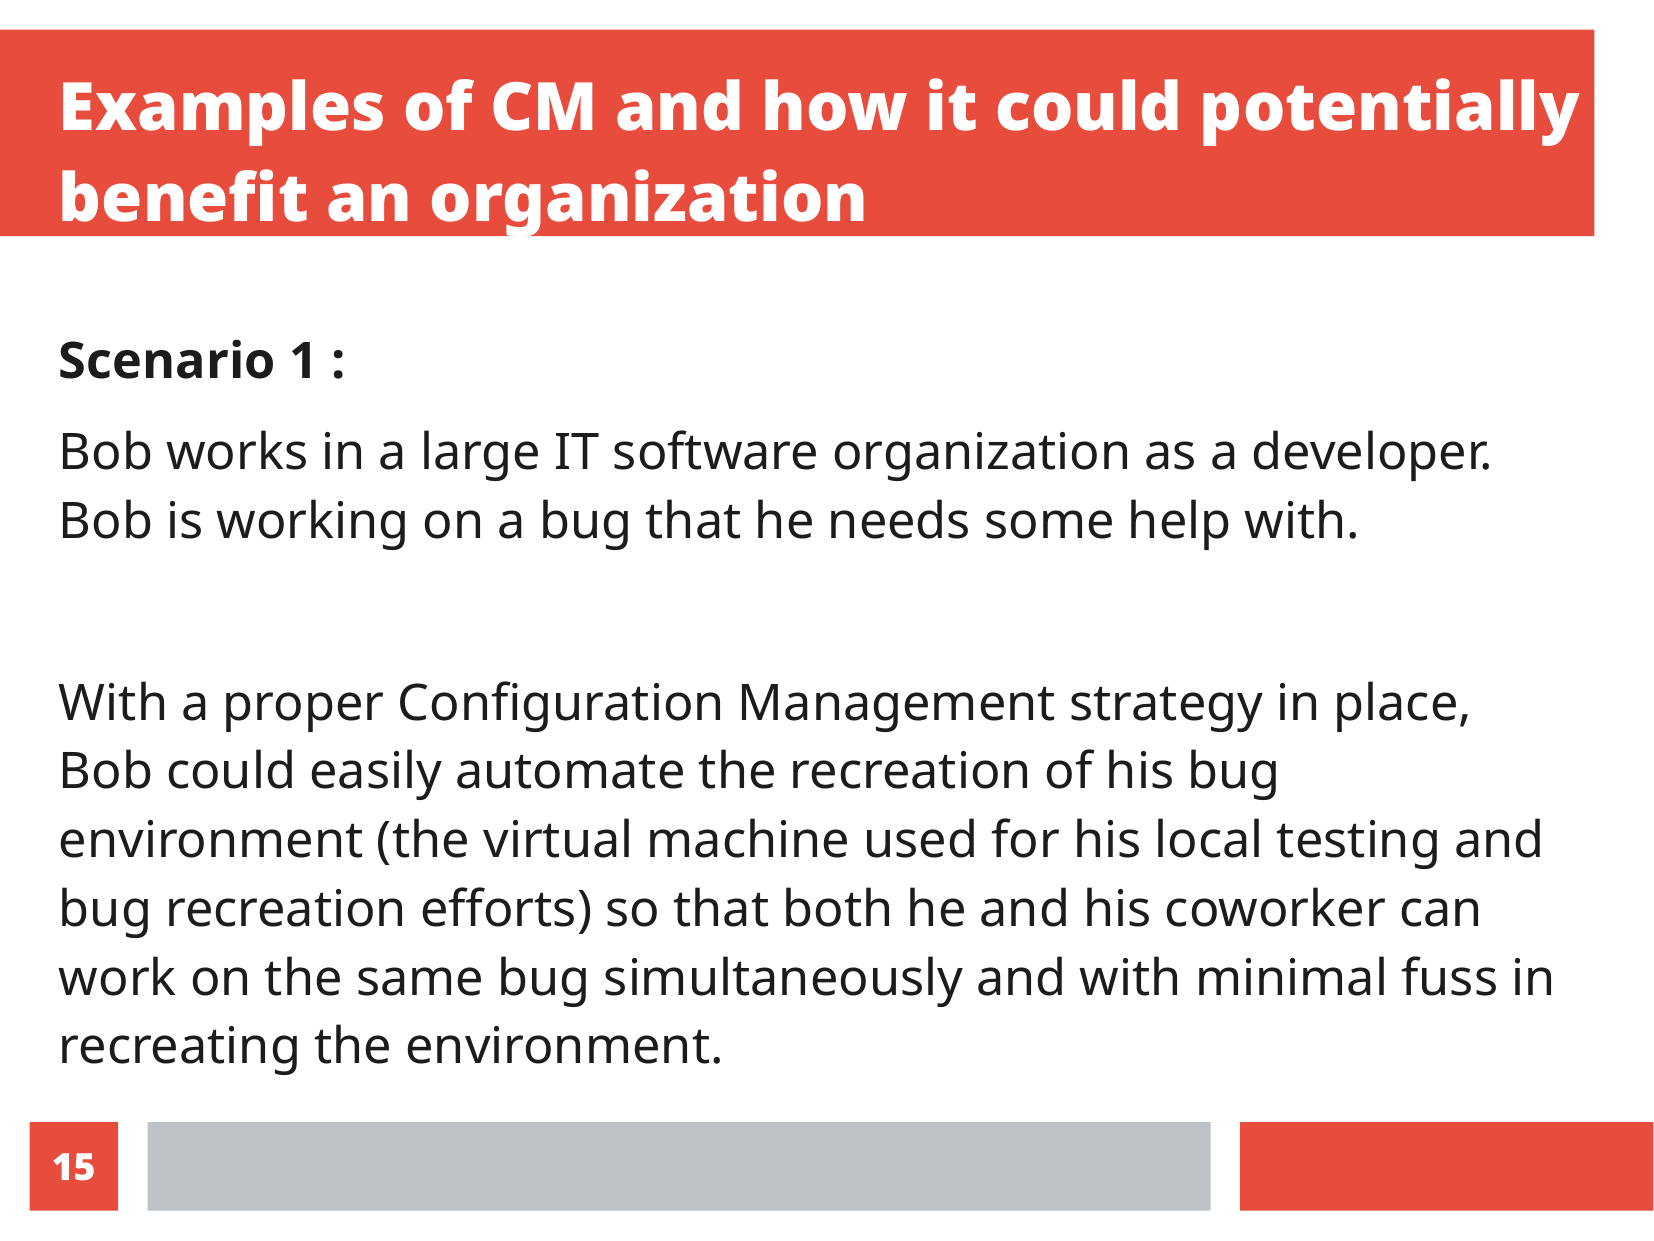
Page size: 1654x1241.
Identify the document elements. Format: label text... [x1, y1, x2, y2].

title Examples of CM and how it could potentially benefit an organization [59, 59, 1595, 207]
list Scenario 1 : Bob works in a large IT software organization as a developer. Bob is working on a bug that he needs some help with. With a proper Configuration Management strategy in place, Bob could easily automate the recreation of his bug environment (the virtual machine used for his local testing and bug recreation efforts) so that both he and his coworker can work on the same bug simultaneously and with minimal fuss in recreating the environment. [59, 324, 1565, 1093]
